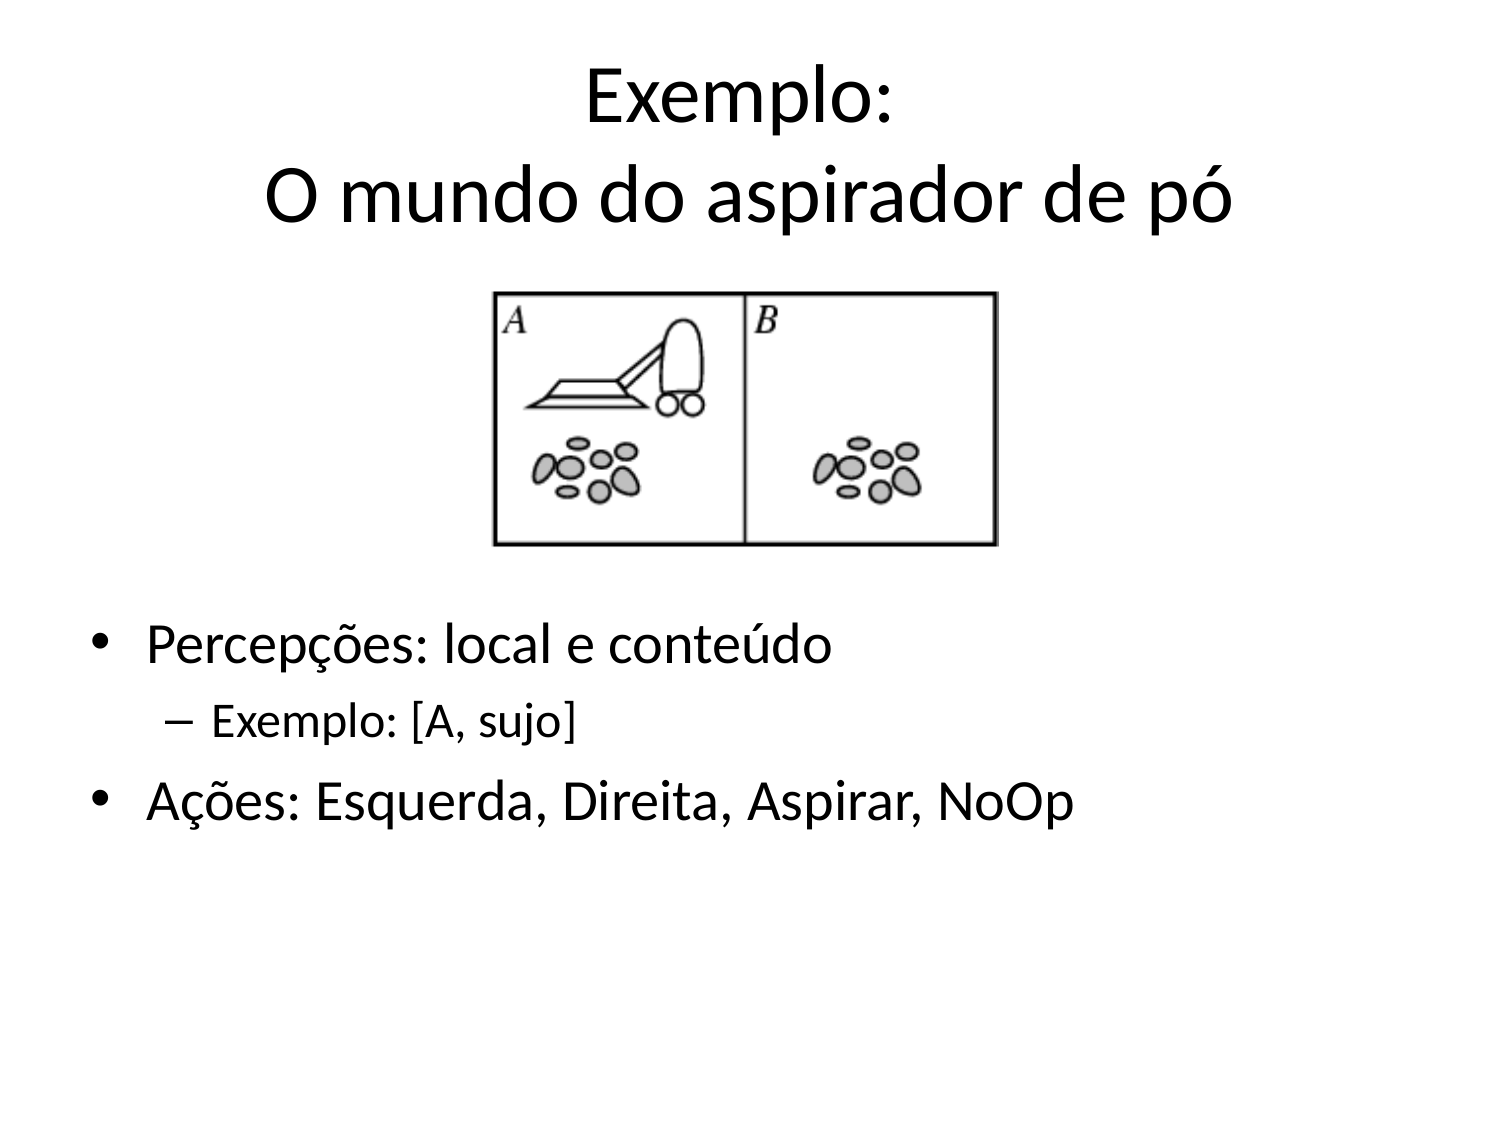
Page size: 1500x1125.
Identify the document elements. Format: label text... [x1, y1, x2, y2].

list Percepções: local e conteúdo Exemplo: [A, sujo] Ações: Esquerda, Direita, Aspirar, NoOp [75, 597, 1426, 1005]
picture [490, 290, 999, 551]
title Exemplo: O mundo do aspirador de pó [75, 31, 1426, 247]
